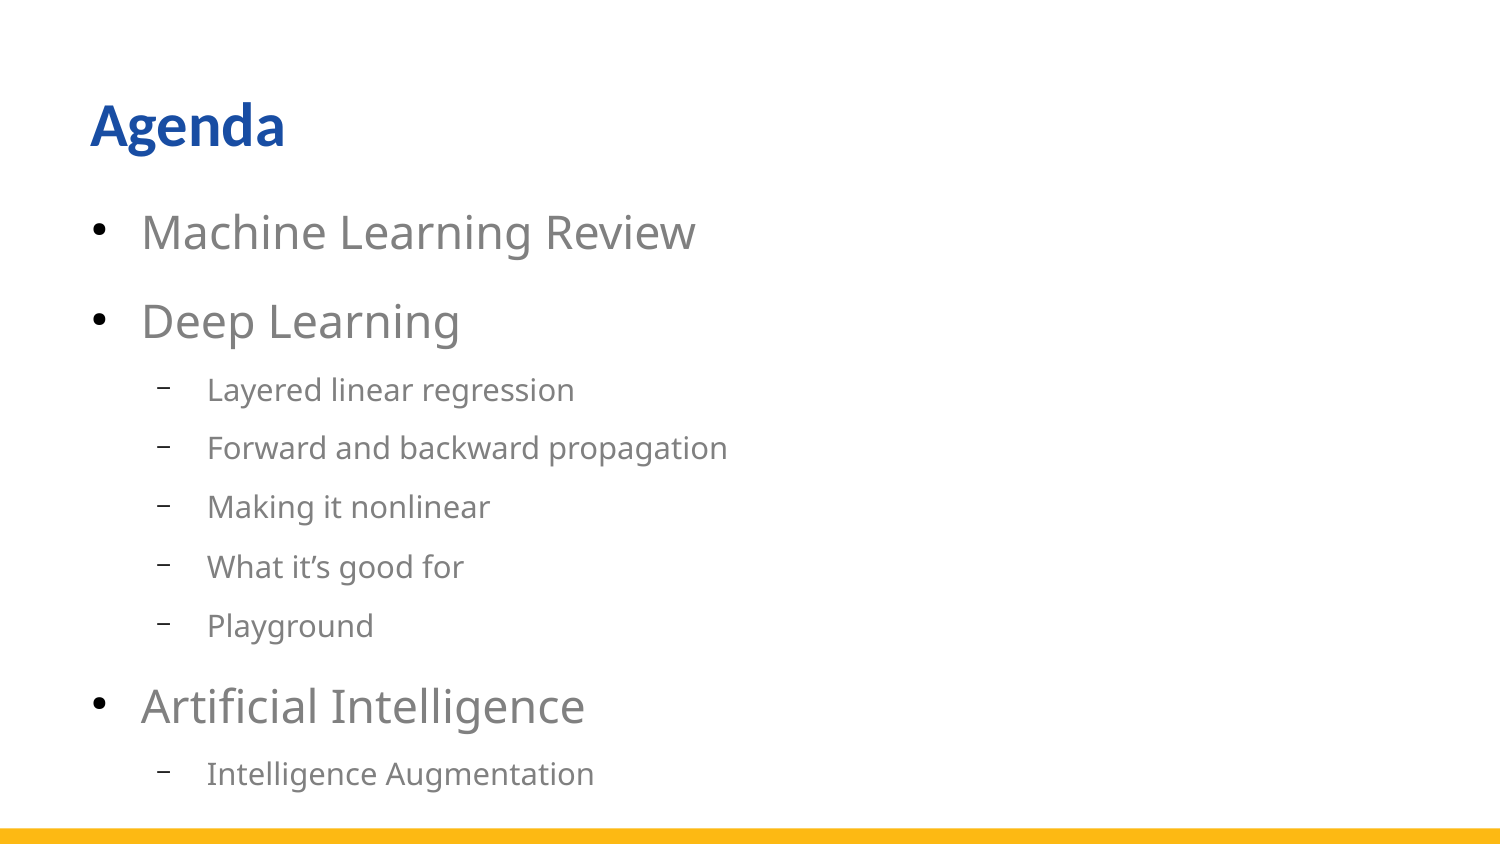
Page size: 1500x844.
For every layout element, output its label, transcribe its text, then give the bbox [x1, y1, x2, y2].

title Agenda [75, 0, 1425, 196]
list Machine Learning Review Deep Learning Layered linear regression Forward and backward propagation Making it nonlinear What it’s good for Playground Artificial Intelligence Intelligence Augmentation [75, 196, 1425, 796]
